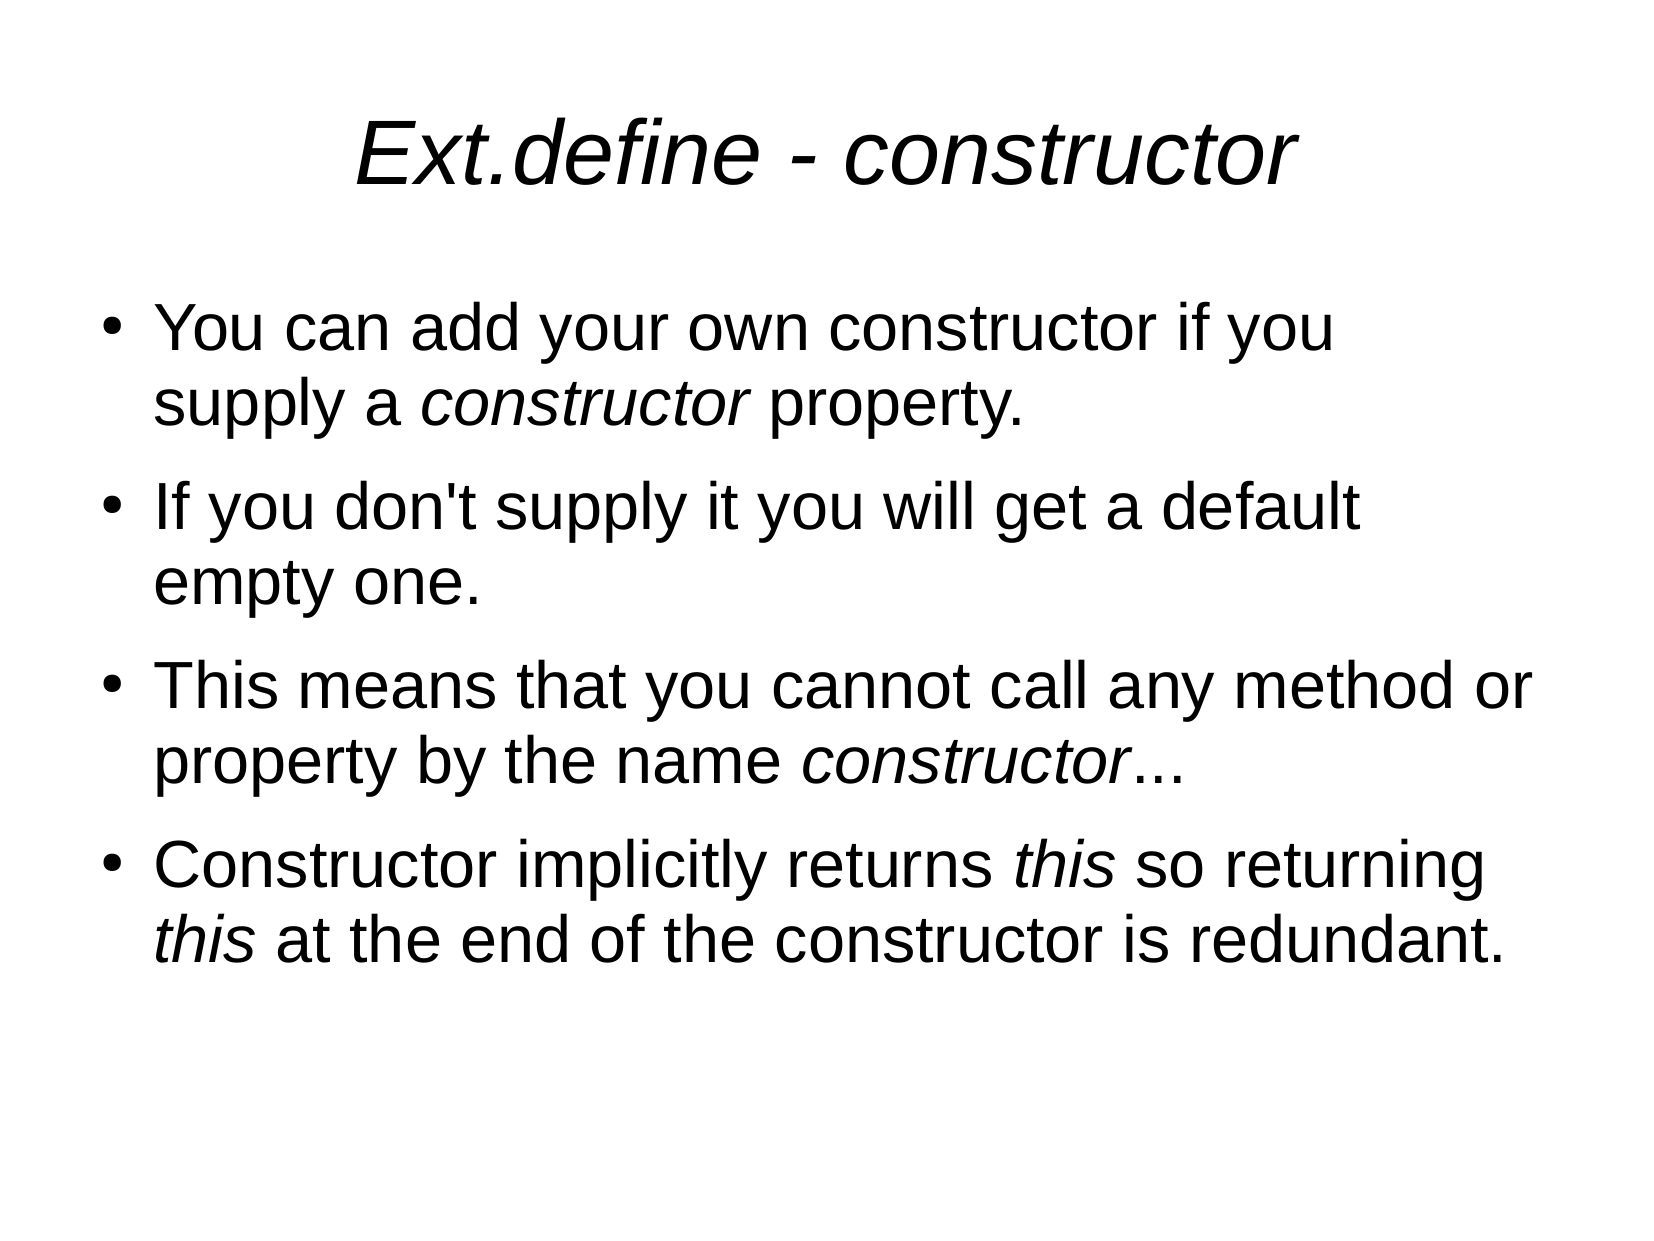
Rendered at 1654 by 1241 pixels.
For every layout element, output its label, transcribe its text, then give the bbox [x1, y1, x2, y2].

title Ext.define - constructor [82, 49, 1571, 257]
list You can add your own constructor if you supply a constructor property. If you don't supply it you will get a default empty one. This means that you cannot call any method or property by the name constructor... Constructor implicitly returns this so returning this at the end of the constructor is redundant. [82, 290, 1538, 1010]
